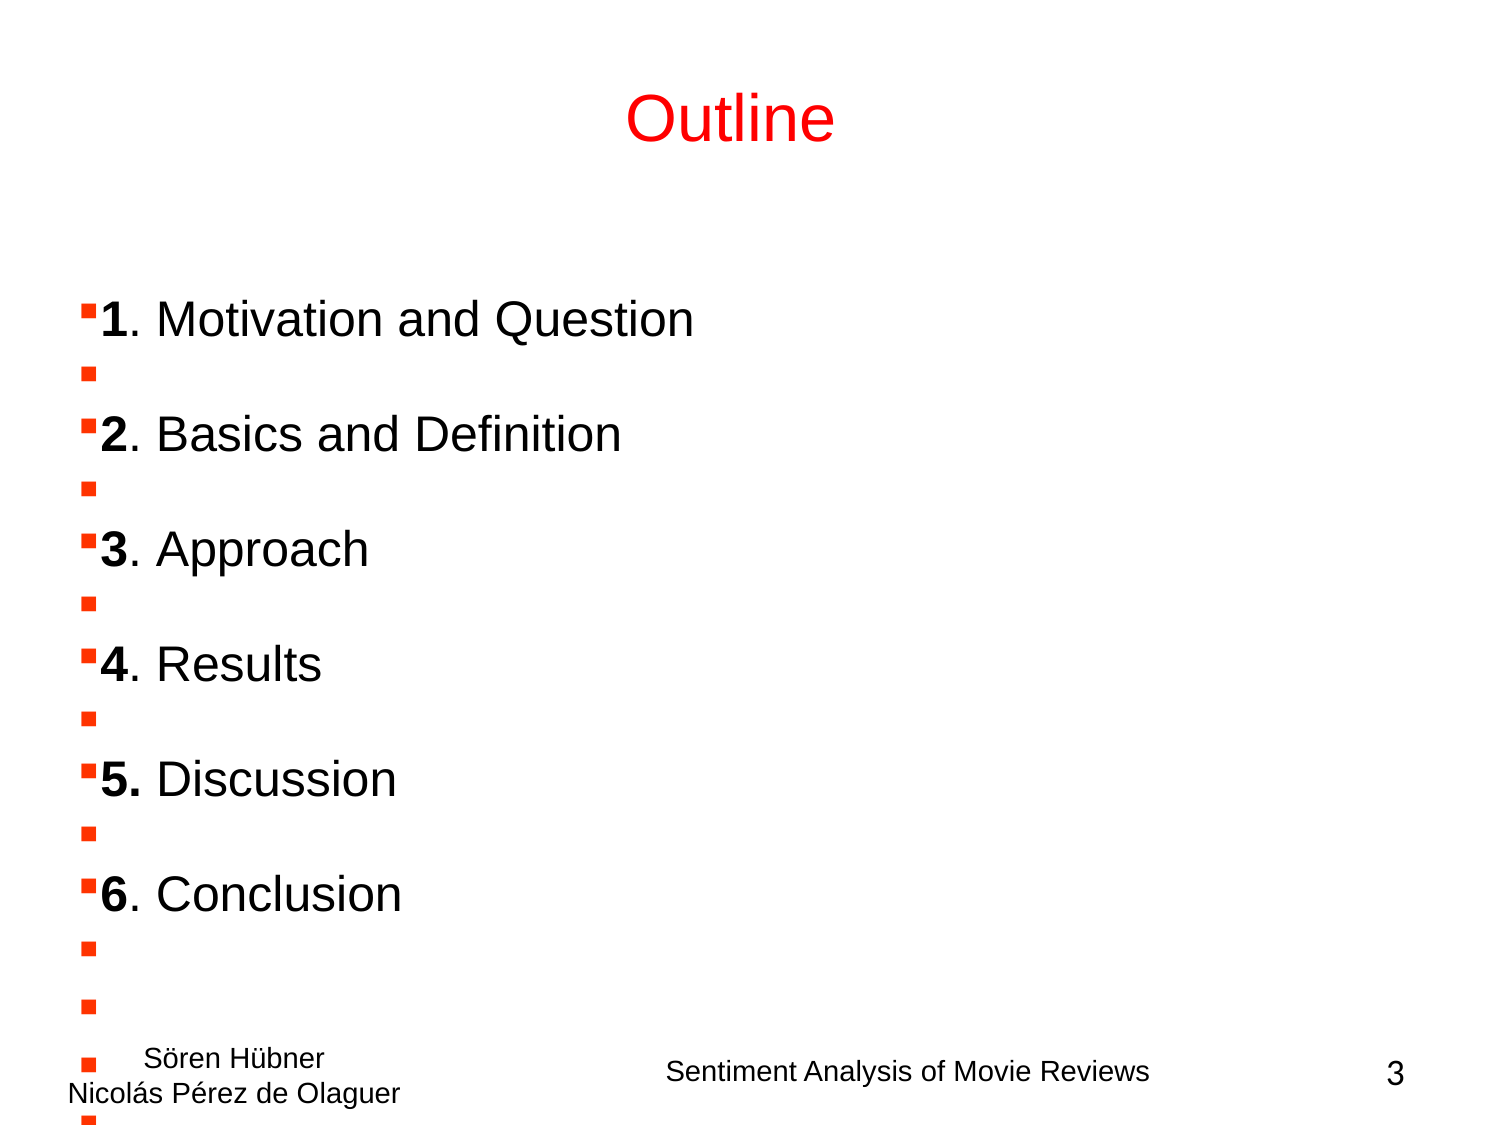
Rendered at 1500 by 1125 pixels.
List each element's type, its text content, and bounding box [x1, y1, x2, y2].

list 1. Motivation and Question 2. Basics and Definition 3. Approach 4. Results 5. Discussion 6. Conclusion [62, 224, 1475, 1025]
text_box Sören Hübner Nicolás Pérez de Olaguer [23, 1031, 446, 1110]
title Outline [24, 24, 1438, 163]
text_box 3 [1371, 1031, 1481, 1110]
text_box Sentiment Analysis of Movie Reviews [468, 1031, 1348, 1110]
